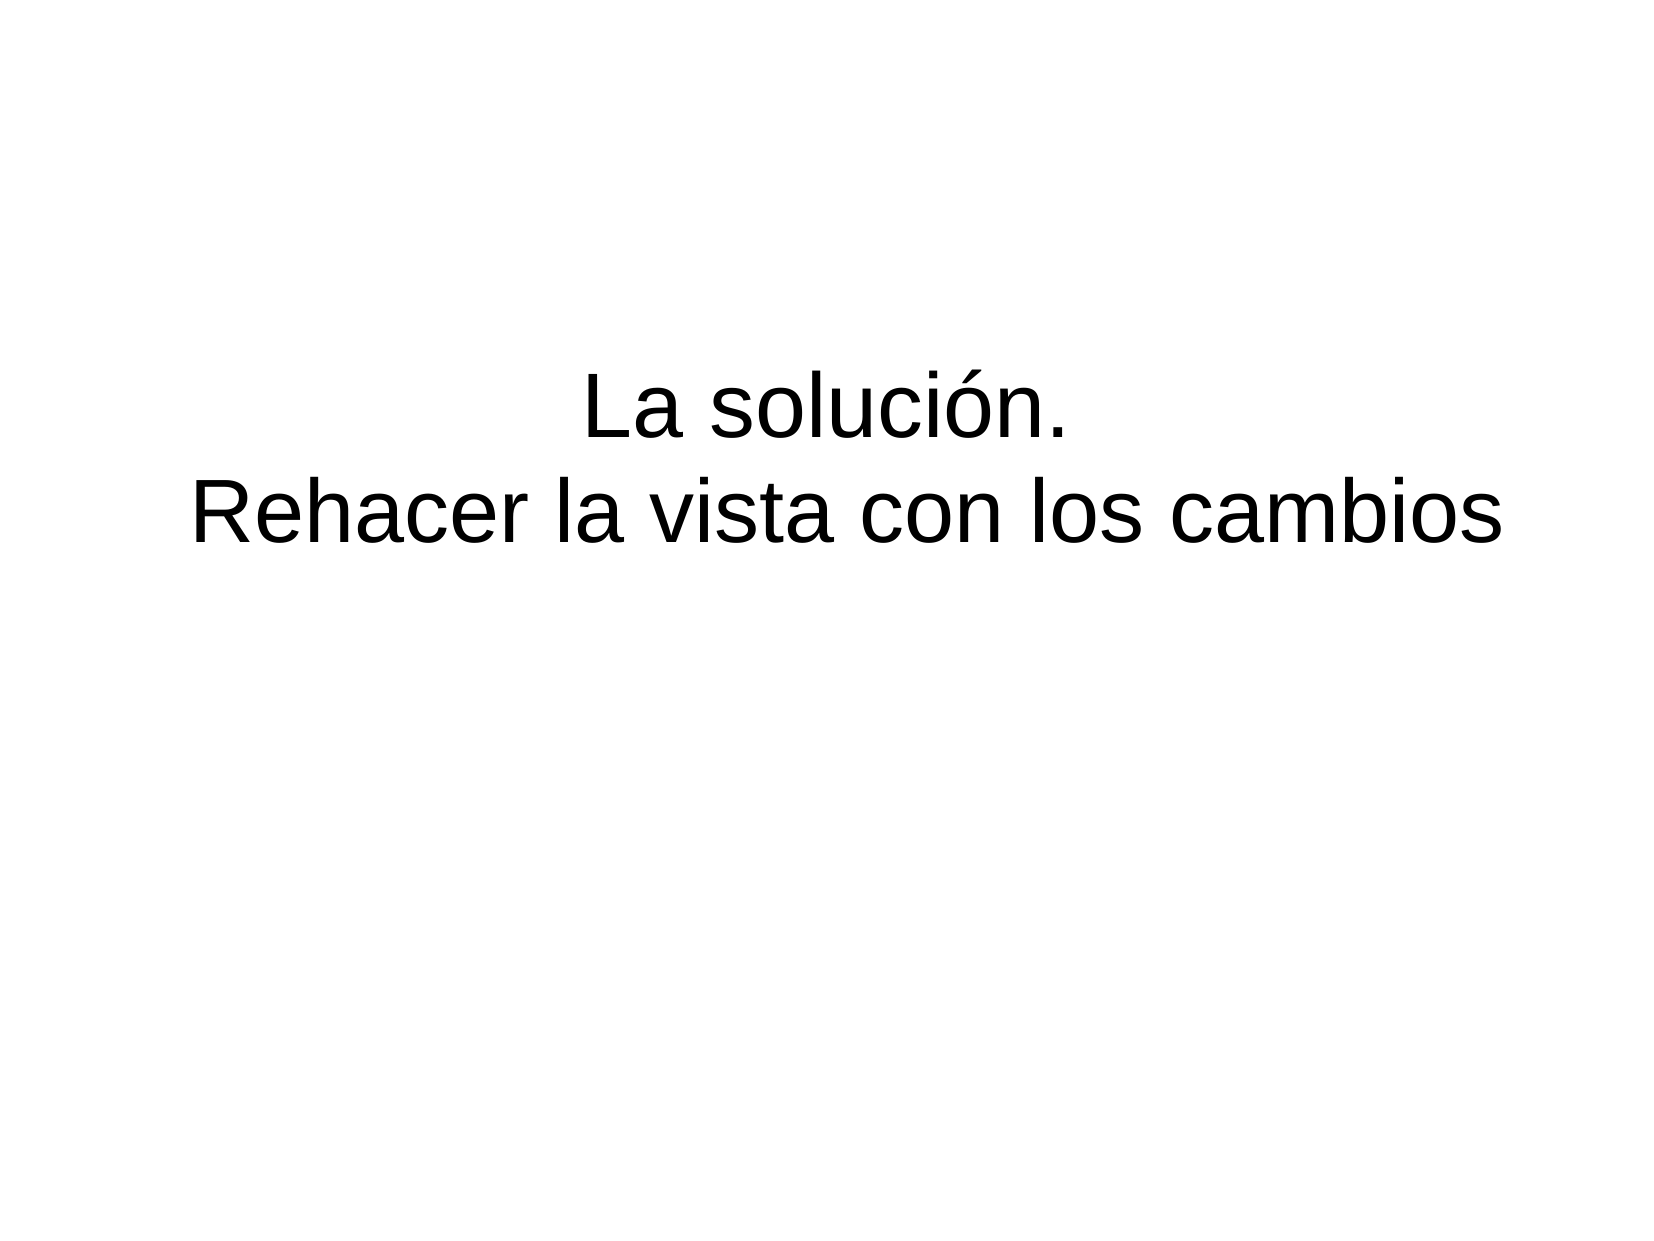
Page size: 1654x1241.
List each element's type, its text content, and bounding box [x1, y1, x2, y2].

title La solución. [82, 350, 1571, 461]
list Rehacer la vista con los cambios [70, 460, 1560, 644]
